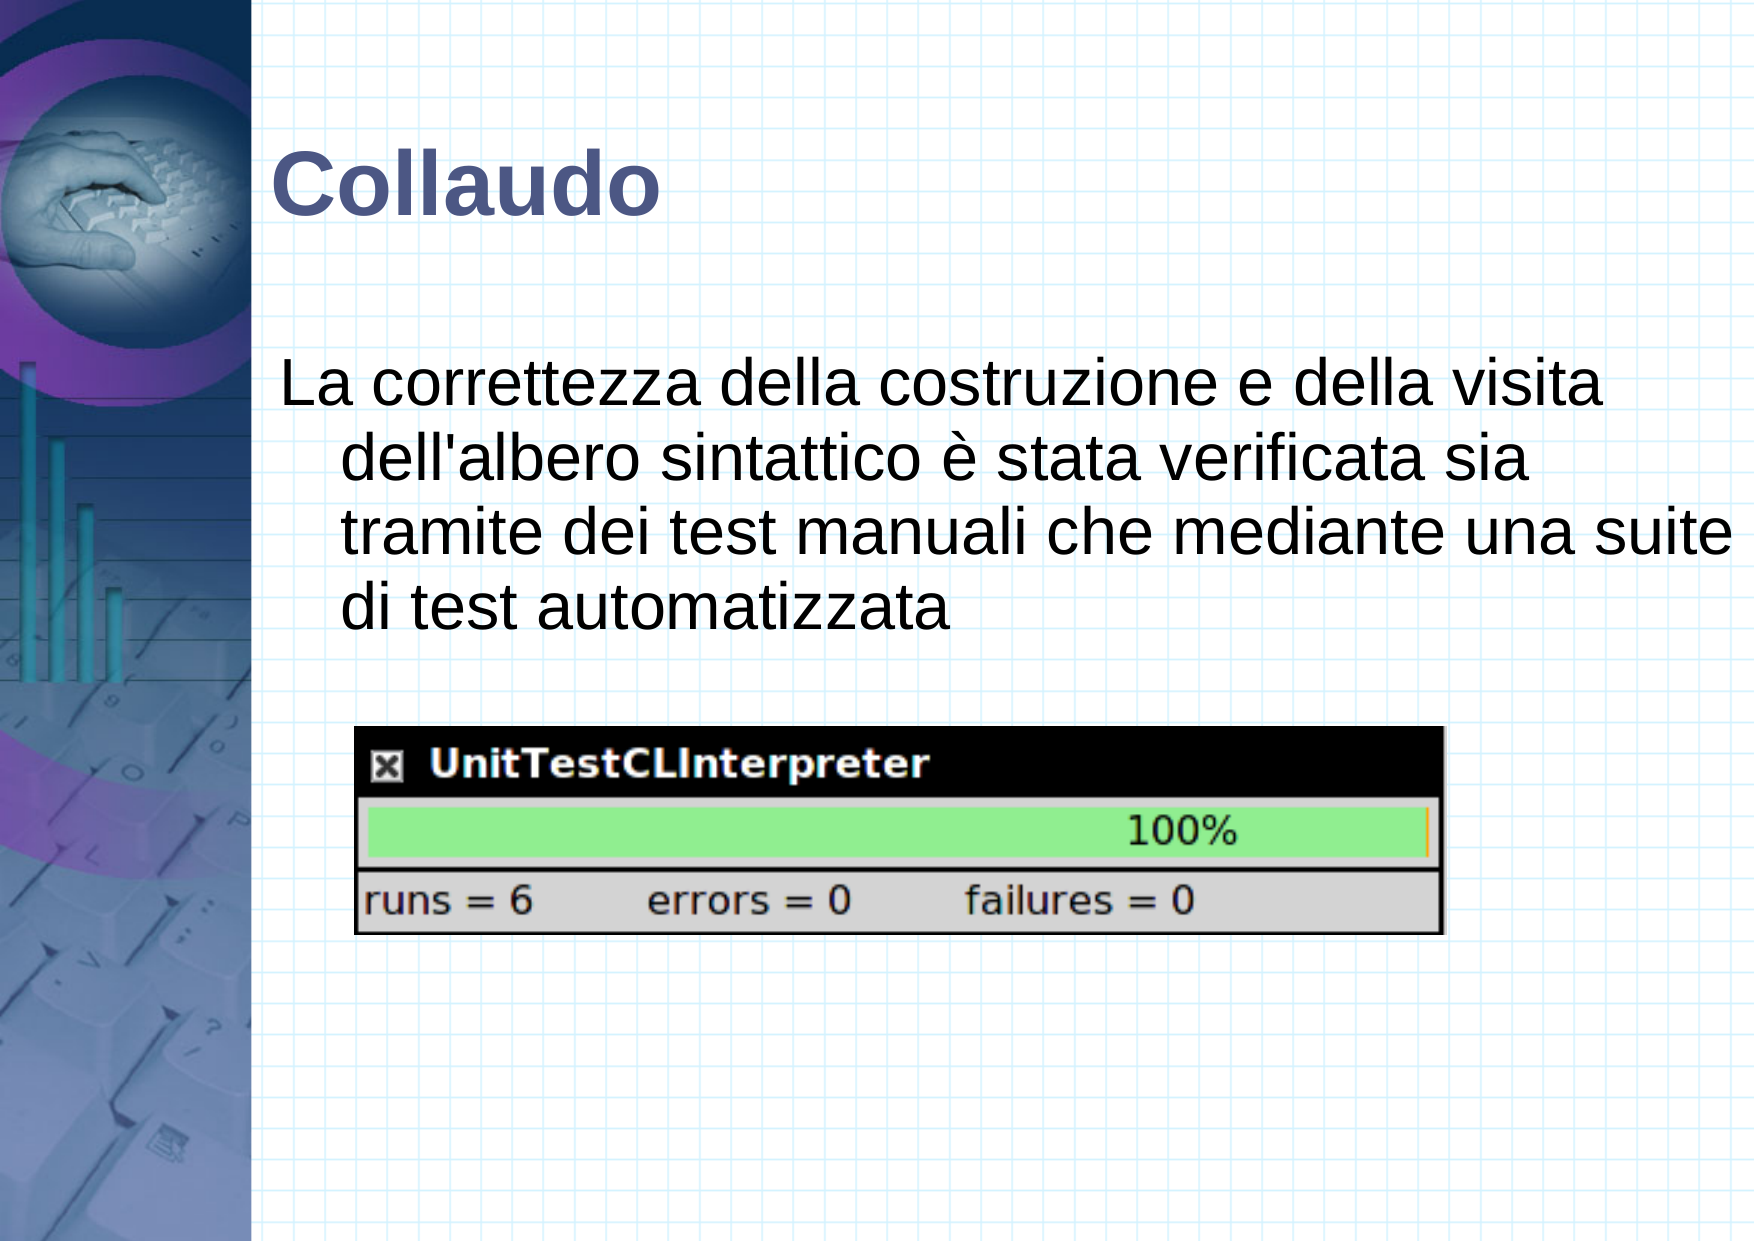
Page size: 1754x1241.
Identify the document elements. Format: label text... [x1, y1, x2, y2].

picture [0, 0, 1754, 1241]
list La correttezza della costruzione e della visita dell'albero sintattico è stata verificata sia tramite dei test manuali che mediante una suite di test automatizzata [270, 344, 1740, 709]
title Collaudo [270, 131, 1740, 235]
